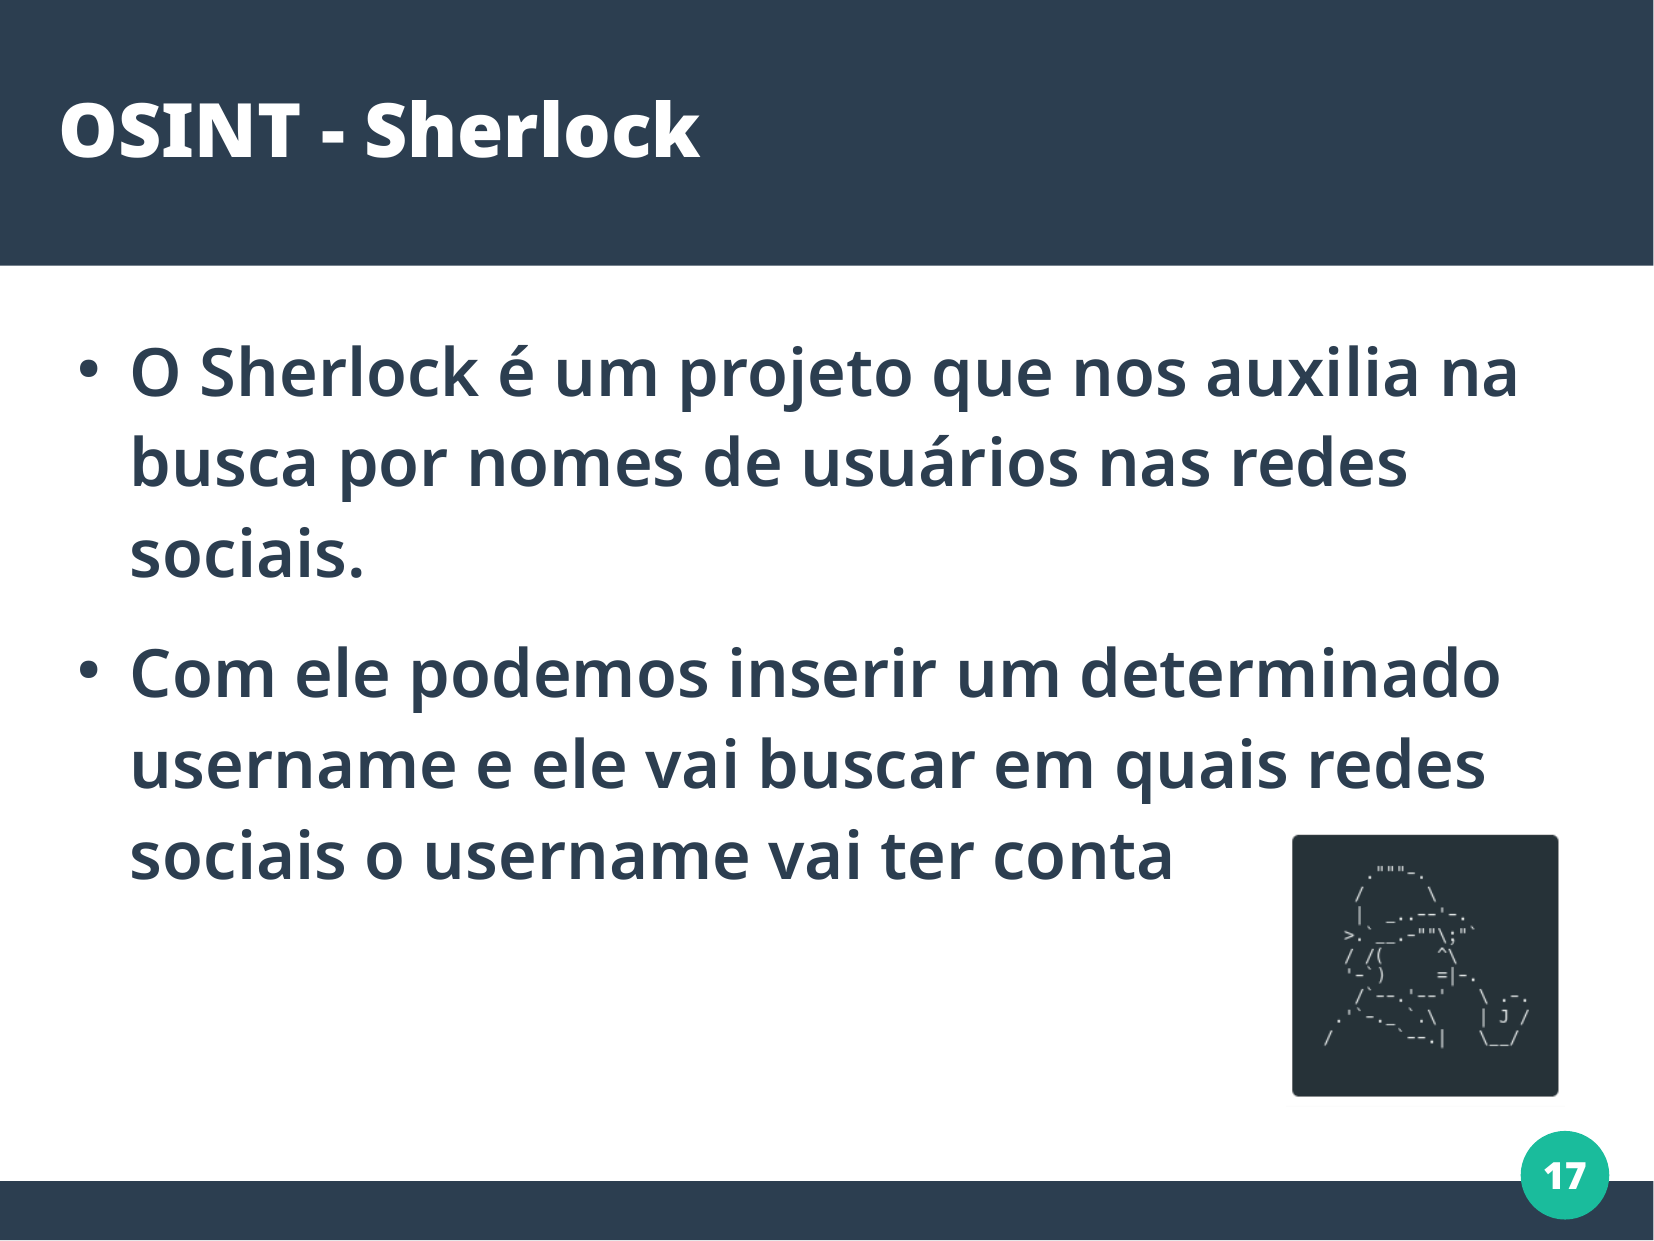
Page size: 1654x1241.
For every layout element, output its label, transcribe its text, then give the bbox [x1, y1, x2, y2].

list O Sherlock é um projeto que nos auxilia na busca por nomes de usuários nas redes sociais. Com ele podemos inserir um determinado username e ele vai buscar em quais redes sociais o username vai ter conta [59, 324, 1595, 1152]
picture [1286, 826, 1565, 1107]
title OSINT - Sherlock [59, 49, 1595, 207]
